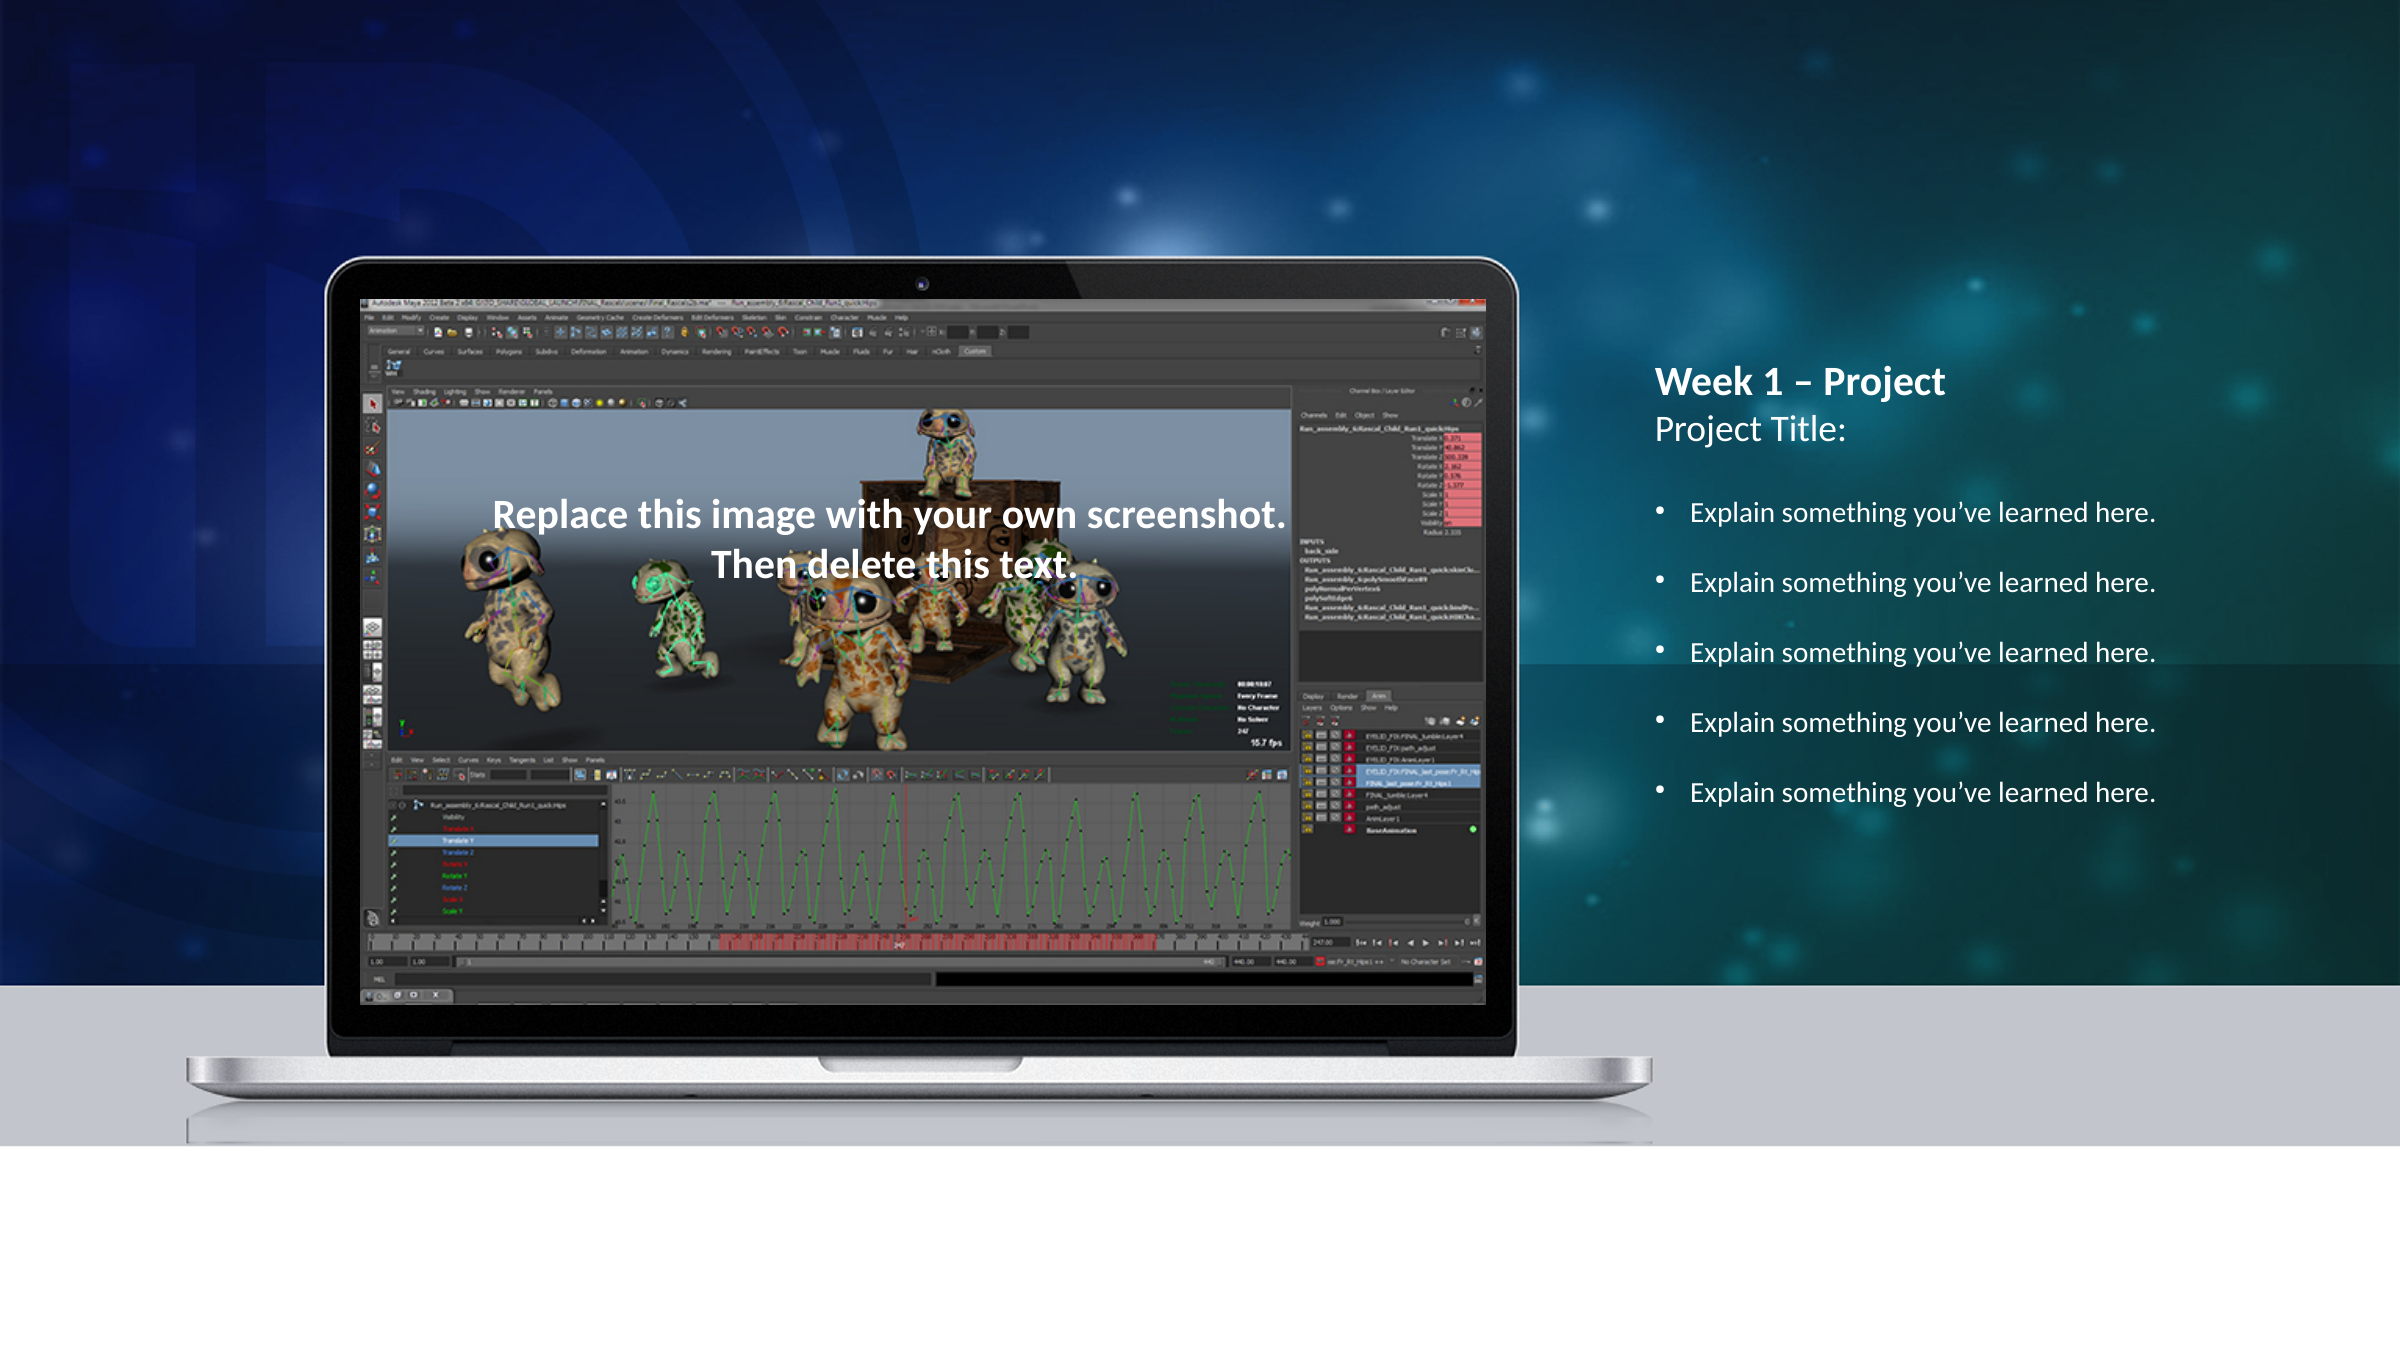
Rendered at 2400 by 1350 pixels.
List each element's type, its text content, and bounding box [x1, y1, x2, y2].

text_box Replace this image with your own screenshot. Then delete this text. [410, 479, 1380, 595]
text_box Week 1 – Project Project Title: Explain something you’ve learned here. Explain something you’ve learned here. Explain something you’ve learned here. Explain something you’ve learned here. Explain something you’ve learned here. [1639, 346, 2250, 851]
picture [0, 0, 2400, 1350]
